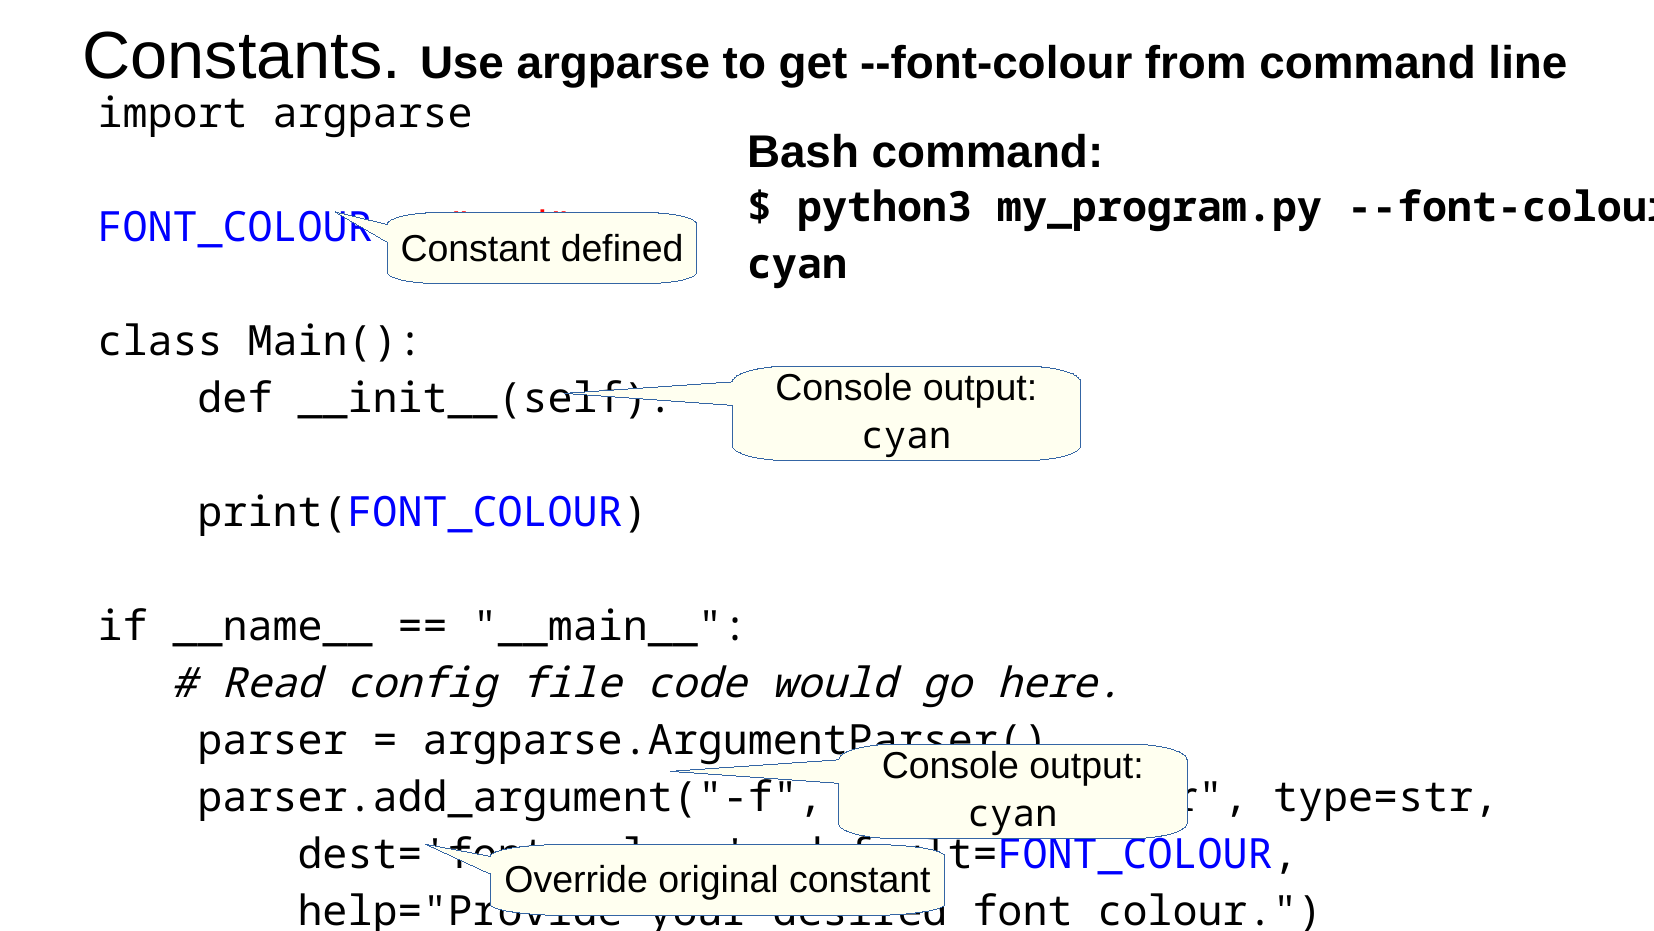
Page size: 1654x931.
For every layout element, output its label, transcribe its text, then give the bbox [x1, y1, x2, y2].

title Constants. Use argparse to get --font-colour from command line [82, 10, 1571, 75]
text_box Console output: cyan [670, 744, 1188, 839]
text_box Override original constant [425, 844, 945, 916]
text_box import argparse FONT_COLOUR = "red" class Main(): def __init__(self): print(FONT_COLOUR) if __name__ == "__main__": # Read config file code would go here. parser = argparse.ArgumentParser() parser.add_argument("-f", "--font-colour", type=str, dest='font_colour', default=FONT_COLOUR, help="Provide your desired font colour.") args = parser.parse_args() print(args.font_colour) FONT_COLOUR = args.font_colour Main() [82, 75, 1654, 926]
text_box Console output: cyan [564, 366, 1081, 461]
text_box Constant defined [335, 211, 697, 284]
text_box Bash command: $ python3 my_program.py --font-colour cyan [732, 118, 1654, 226]
